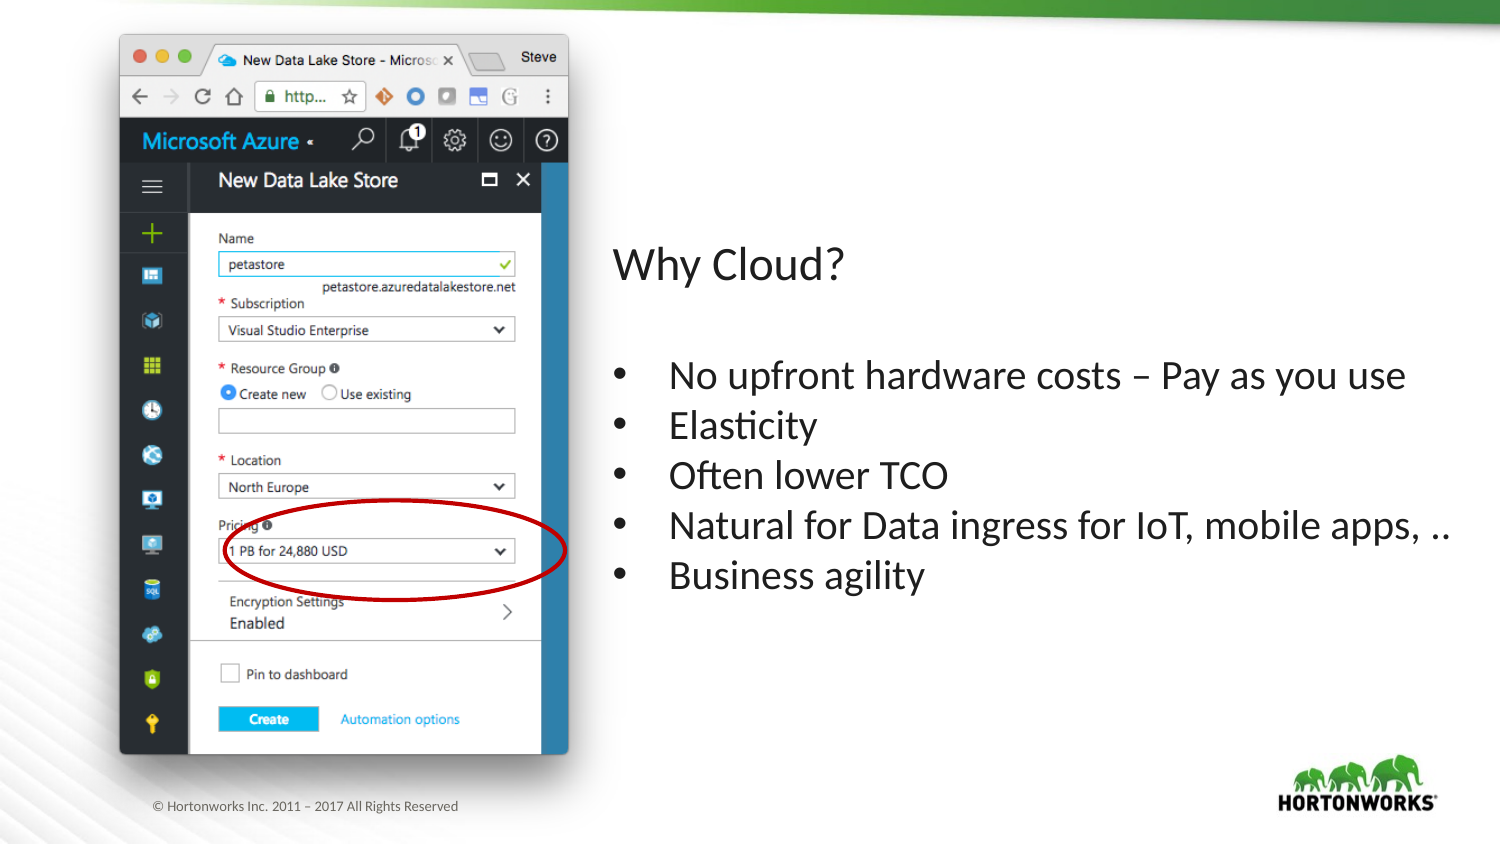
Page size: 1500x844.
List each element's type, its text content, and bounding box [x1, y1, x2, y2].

text_box Why Cloud? No upfront hardware costs – Pay as you use Elasticity Often lower TCO Natural for Data ingress for IoT, mobile apps, .. Business agility [597, 225, 1482, 606]
picture [0, 0, 1500, 844]
